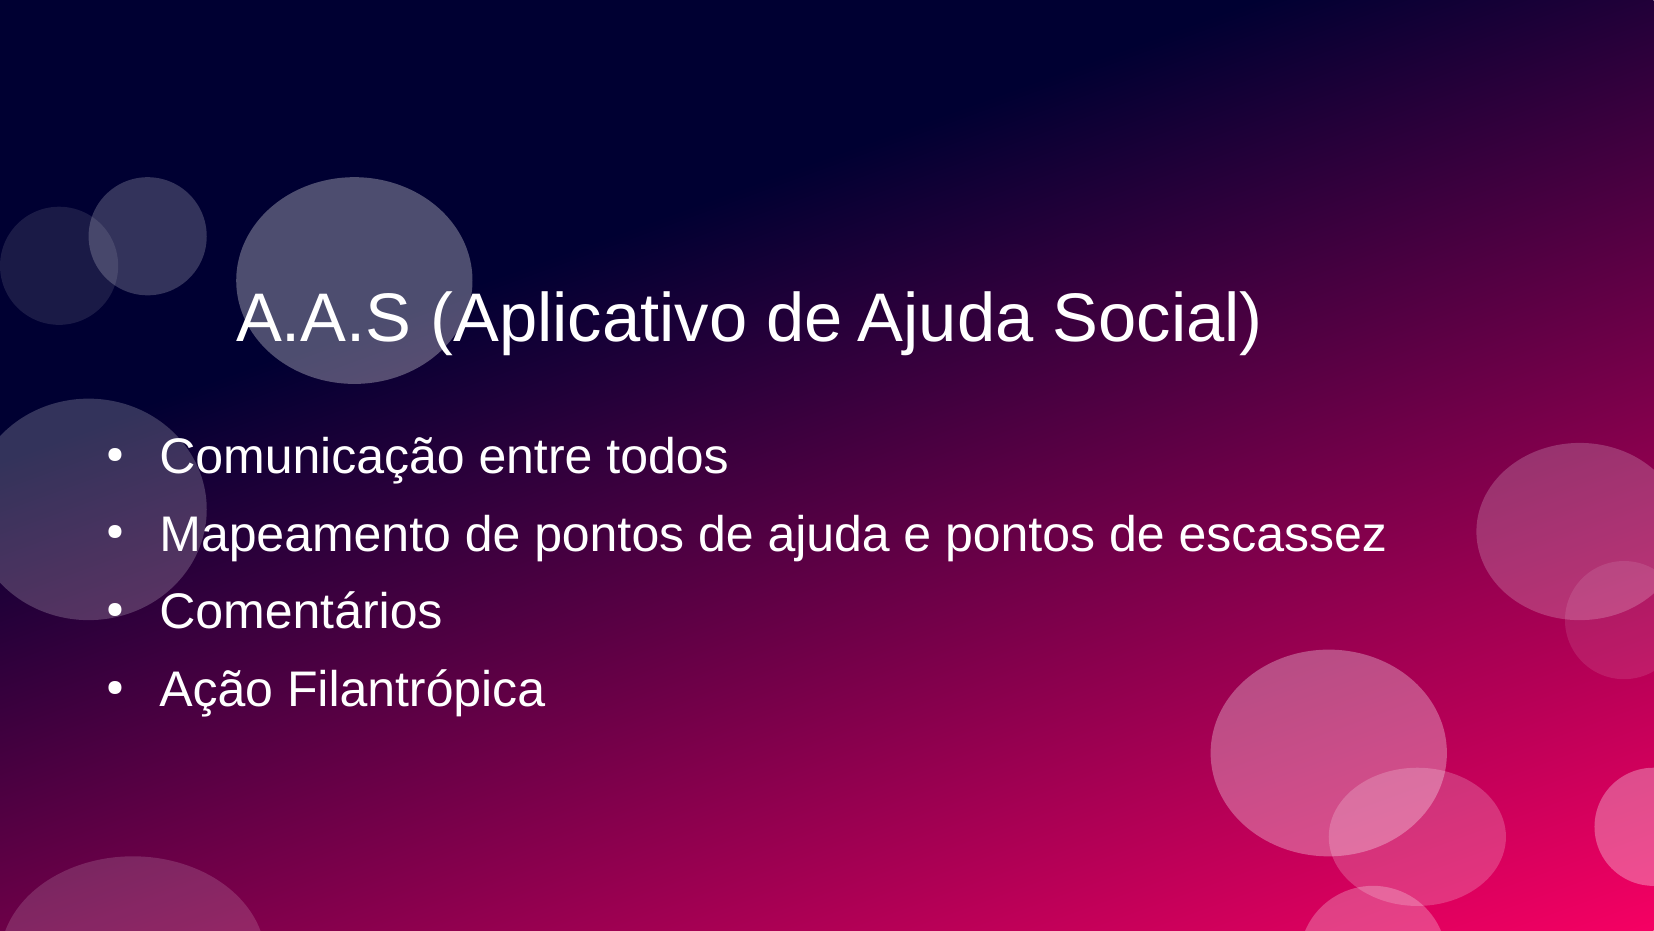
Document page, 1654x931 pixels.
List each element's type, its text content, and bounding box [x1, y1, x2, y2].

title A.A.S (Aplicativo de Ajuda Social) [88, 236, 1565, 399]
list Comunicação entre todos Mapeamento de pontos de ajuda e pontos de escassez Comentários Ação Filantrópica [88, 428, 1565, 783]
